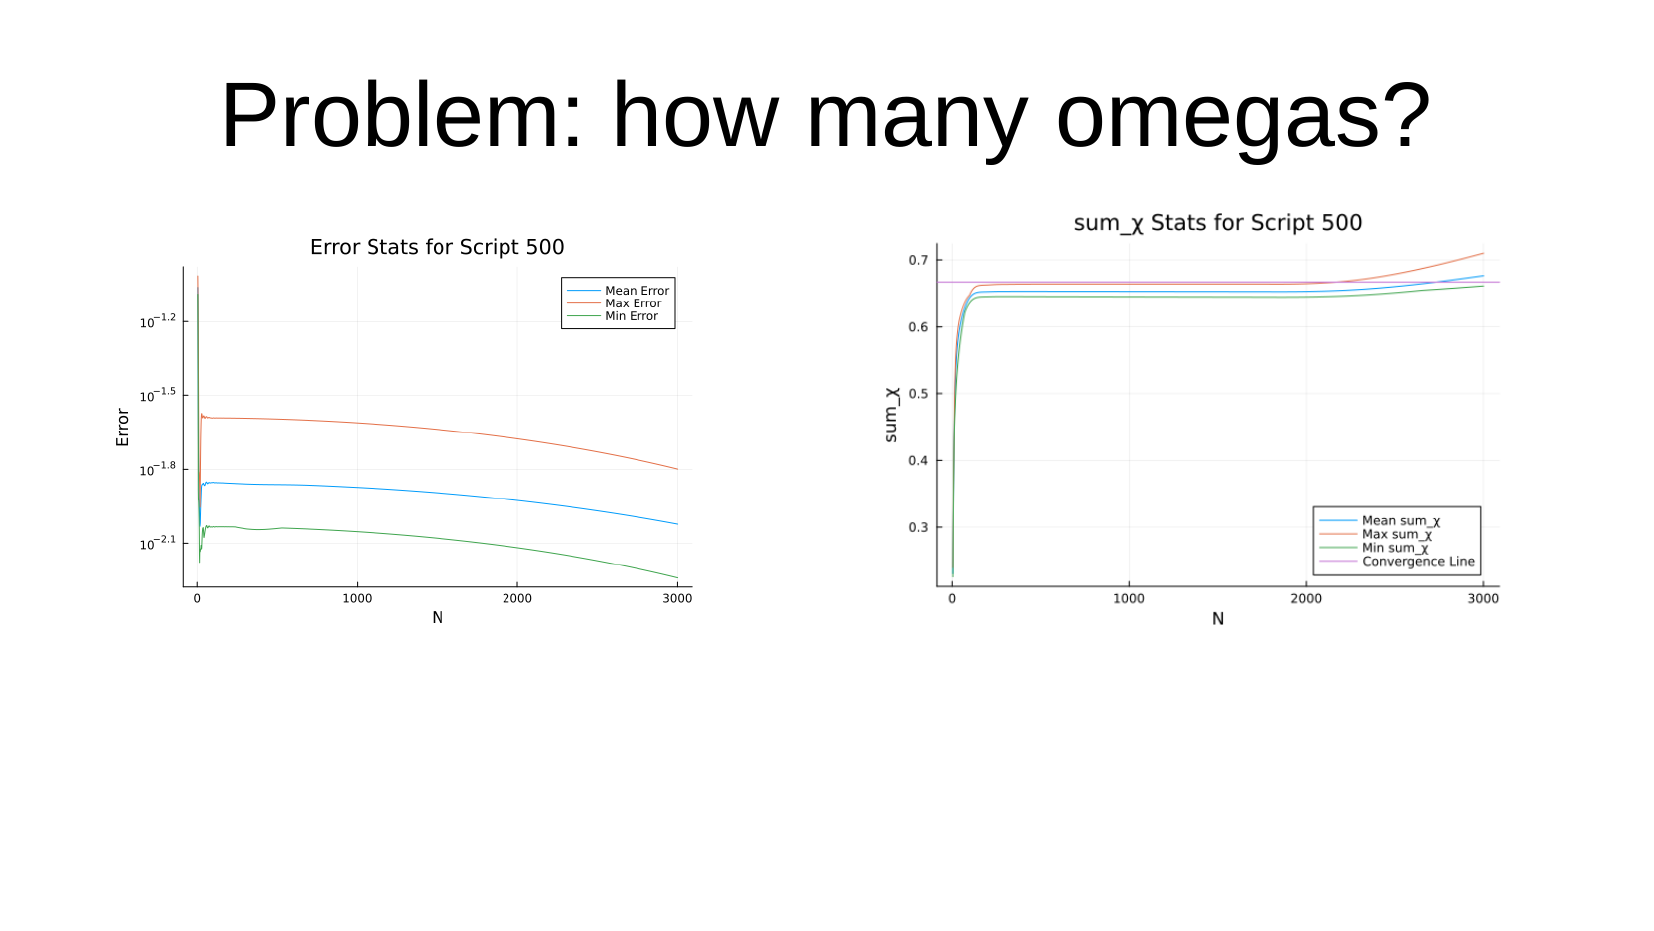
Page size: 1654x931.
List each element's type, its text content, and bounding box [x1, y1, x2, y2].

picture [112, 236, 709, 630]
title Problem: how many omegas? [82, 37, 1571, 193]
picture [878, 211, 1512, 636]
